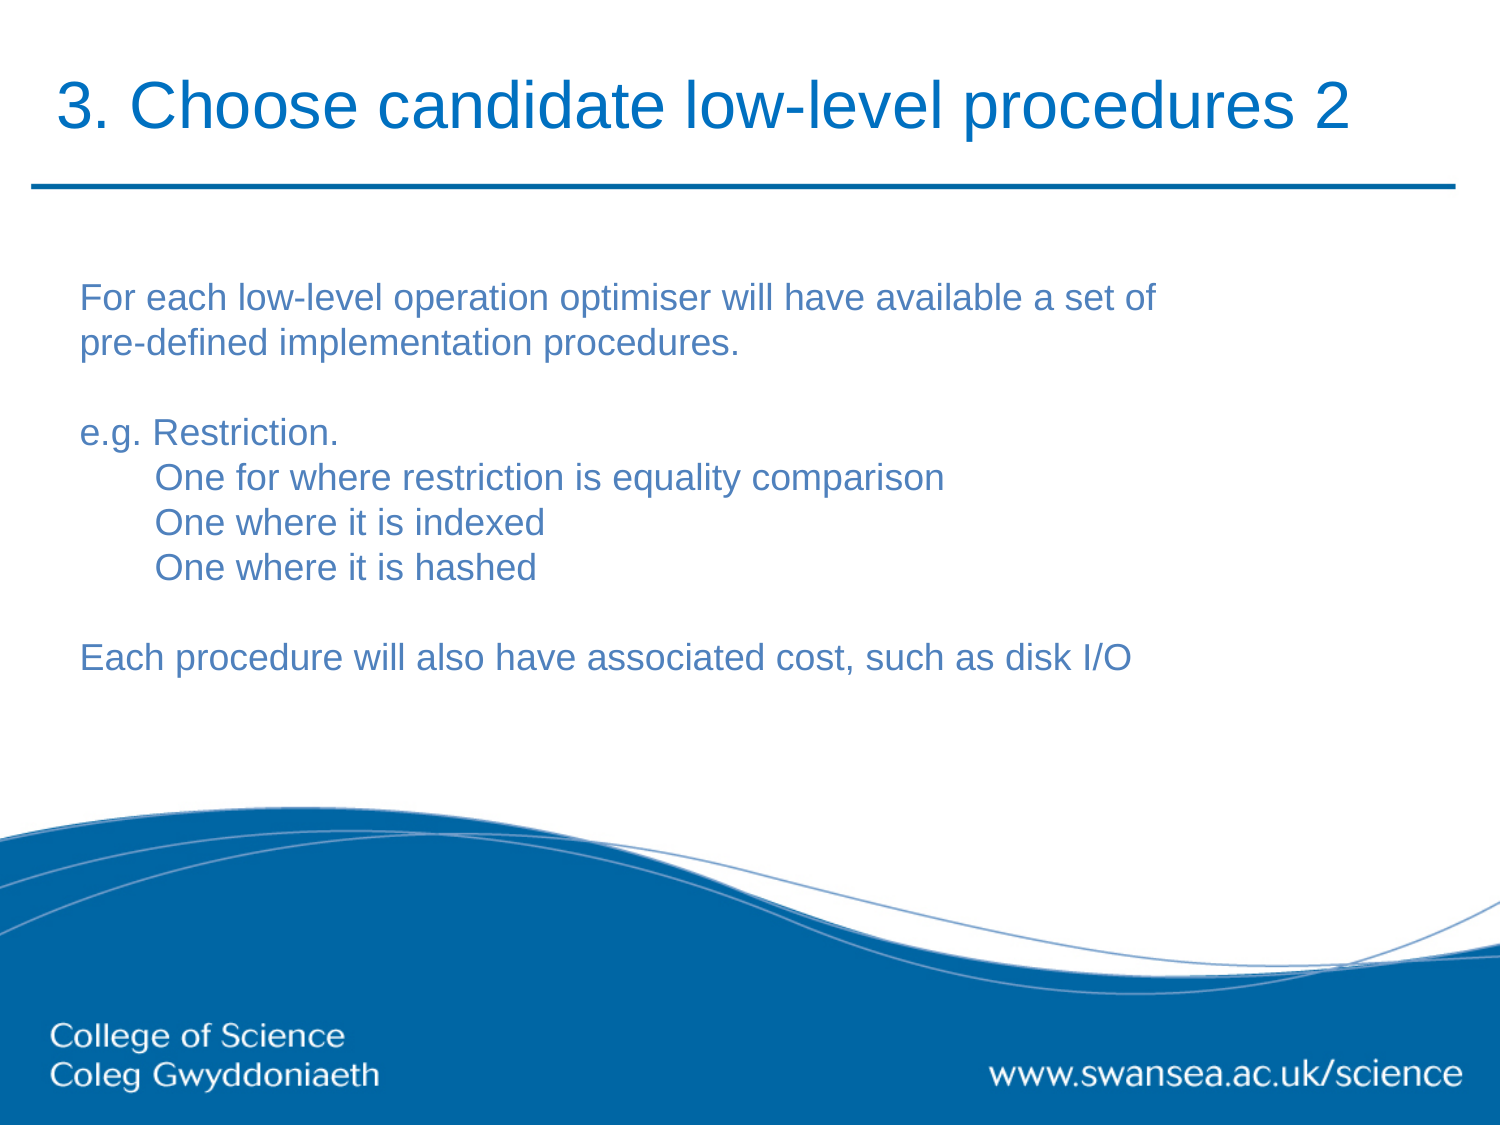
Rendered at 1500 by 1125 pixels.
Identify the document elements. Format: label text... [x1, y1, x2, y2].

text_box For each low-level operation optimiser will have available a set of pre-defined implementation procedures. e.g. Restriction. One for where restriction is equality comparison One where it is indexed One where it is hashed Each procedure will also have associated cost, such as disk I/O [64, 265, 1187, 686]
text_box 3. Choose candidate low-level procedures 2 [41, 54, 1424, 150]
picture [0, 0, 1500, 1125]
